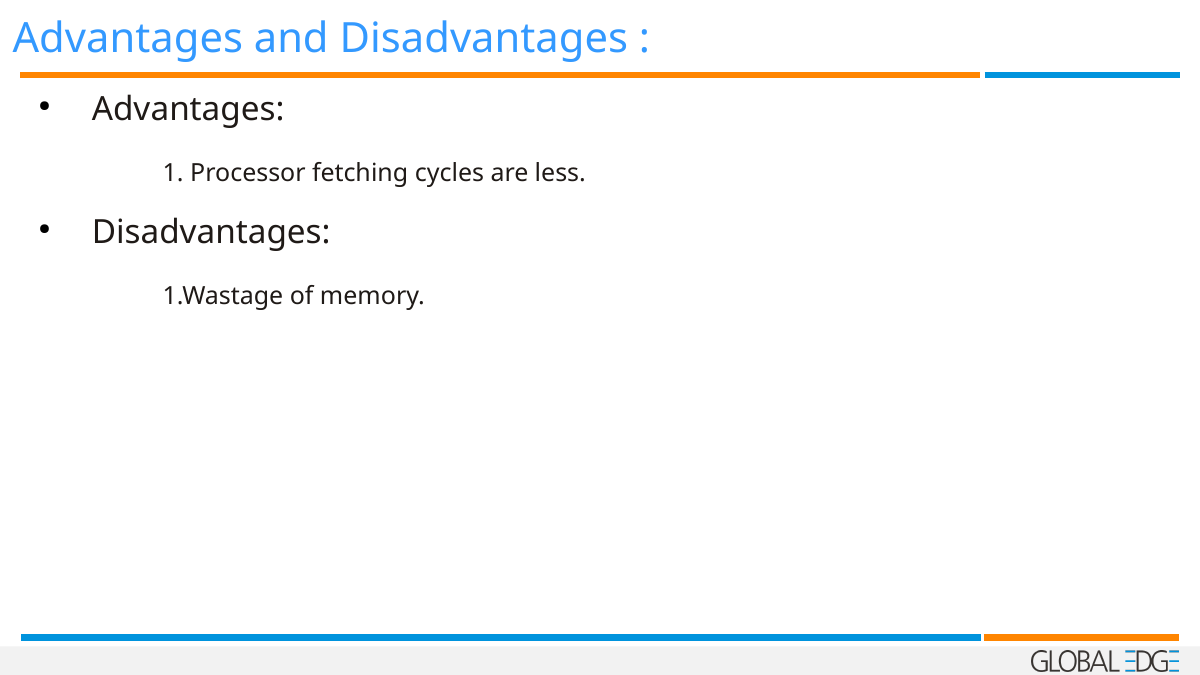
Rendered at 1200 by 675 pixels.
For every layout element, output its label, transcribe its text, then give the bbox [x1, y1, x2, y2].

title Advantages and Disadvantages : [12, 9, 1088, 63]
picture [1031, 650, 1179, 672]
list Advantages: 1. Processor fetching cycles are less. Disadvantages: 1.Wastage of memory. [21, 86, 1182, 627]
